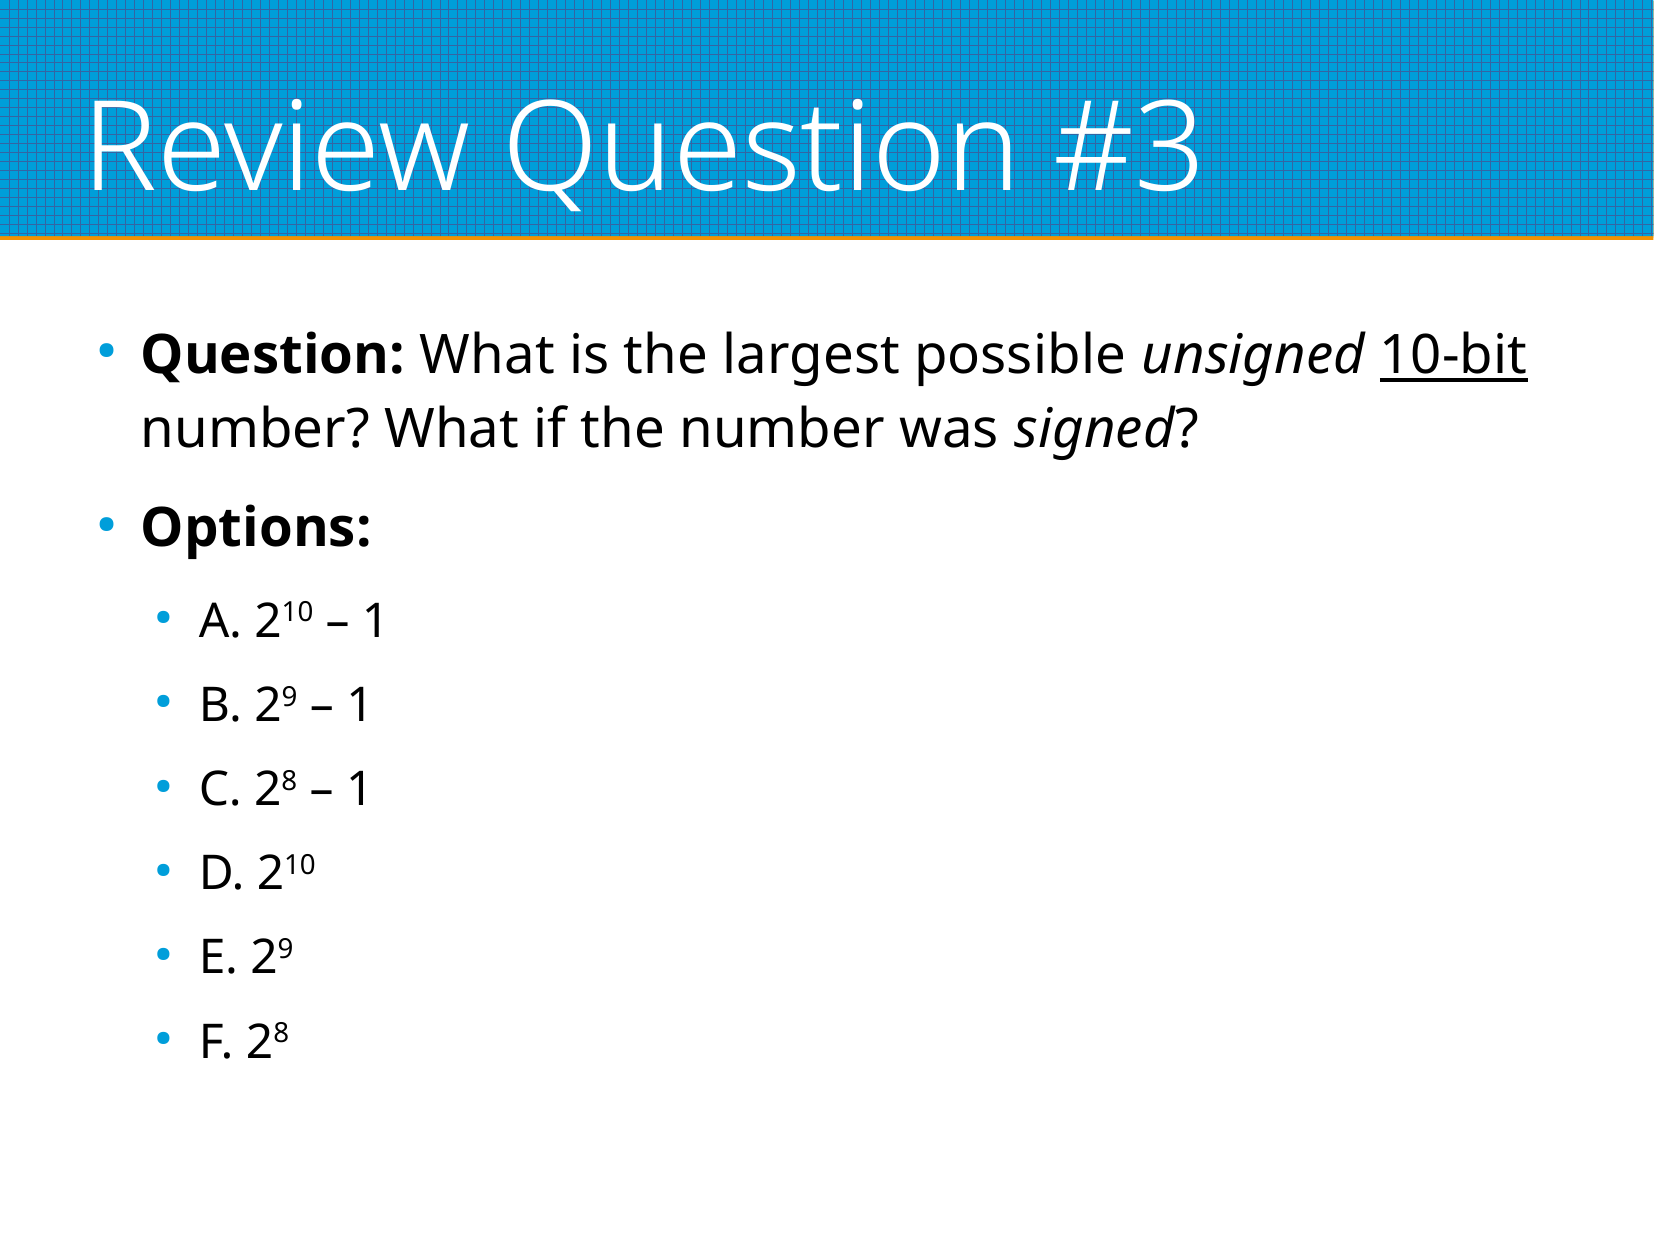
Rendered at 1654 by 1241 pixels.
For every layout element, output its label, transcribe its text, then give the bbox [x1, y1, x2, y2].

list Question: What is the largest possible unsigned 10-bit number? What if the number was signed? Options: A. 210 – 1 B. 29 – 1 C. 28 – 1 D. 210 E. 29 F. 28 [82, 314, 1563, 1081]
title Review Question #3 [82, 19, 1571, 227]
